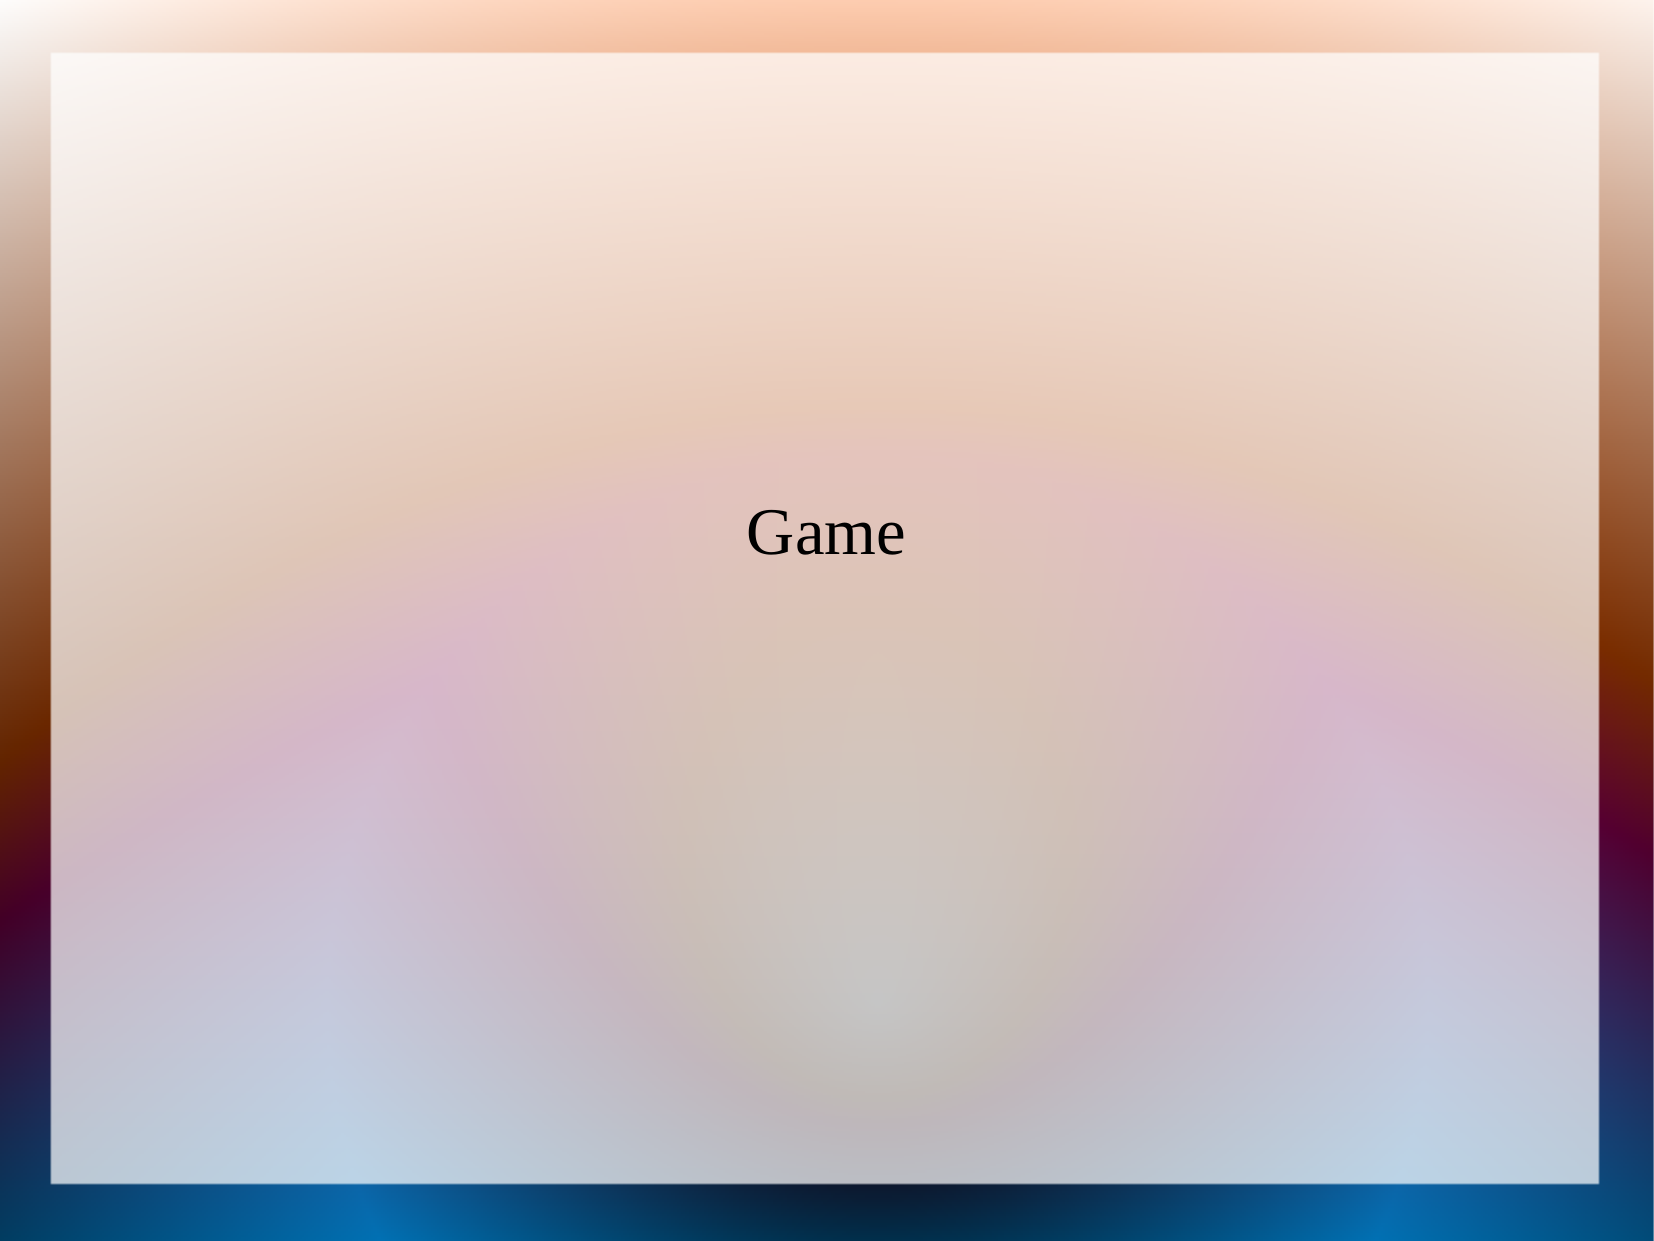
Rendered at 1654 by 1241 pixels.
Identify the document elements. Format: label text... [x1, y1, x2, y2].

subtitle Game [82, 55, 1571, 1010]
picture [0, 0, 1654, 1241]
